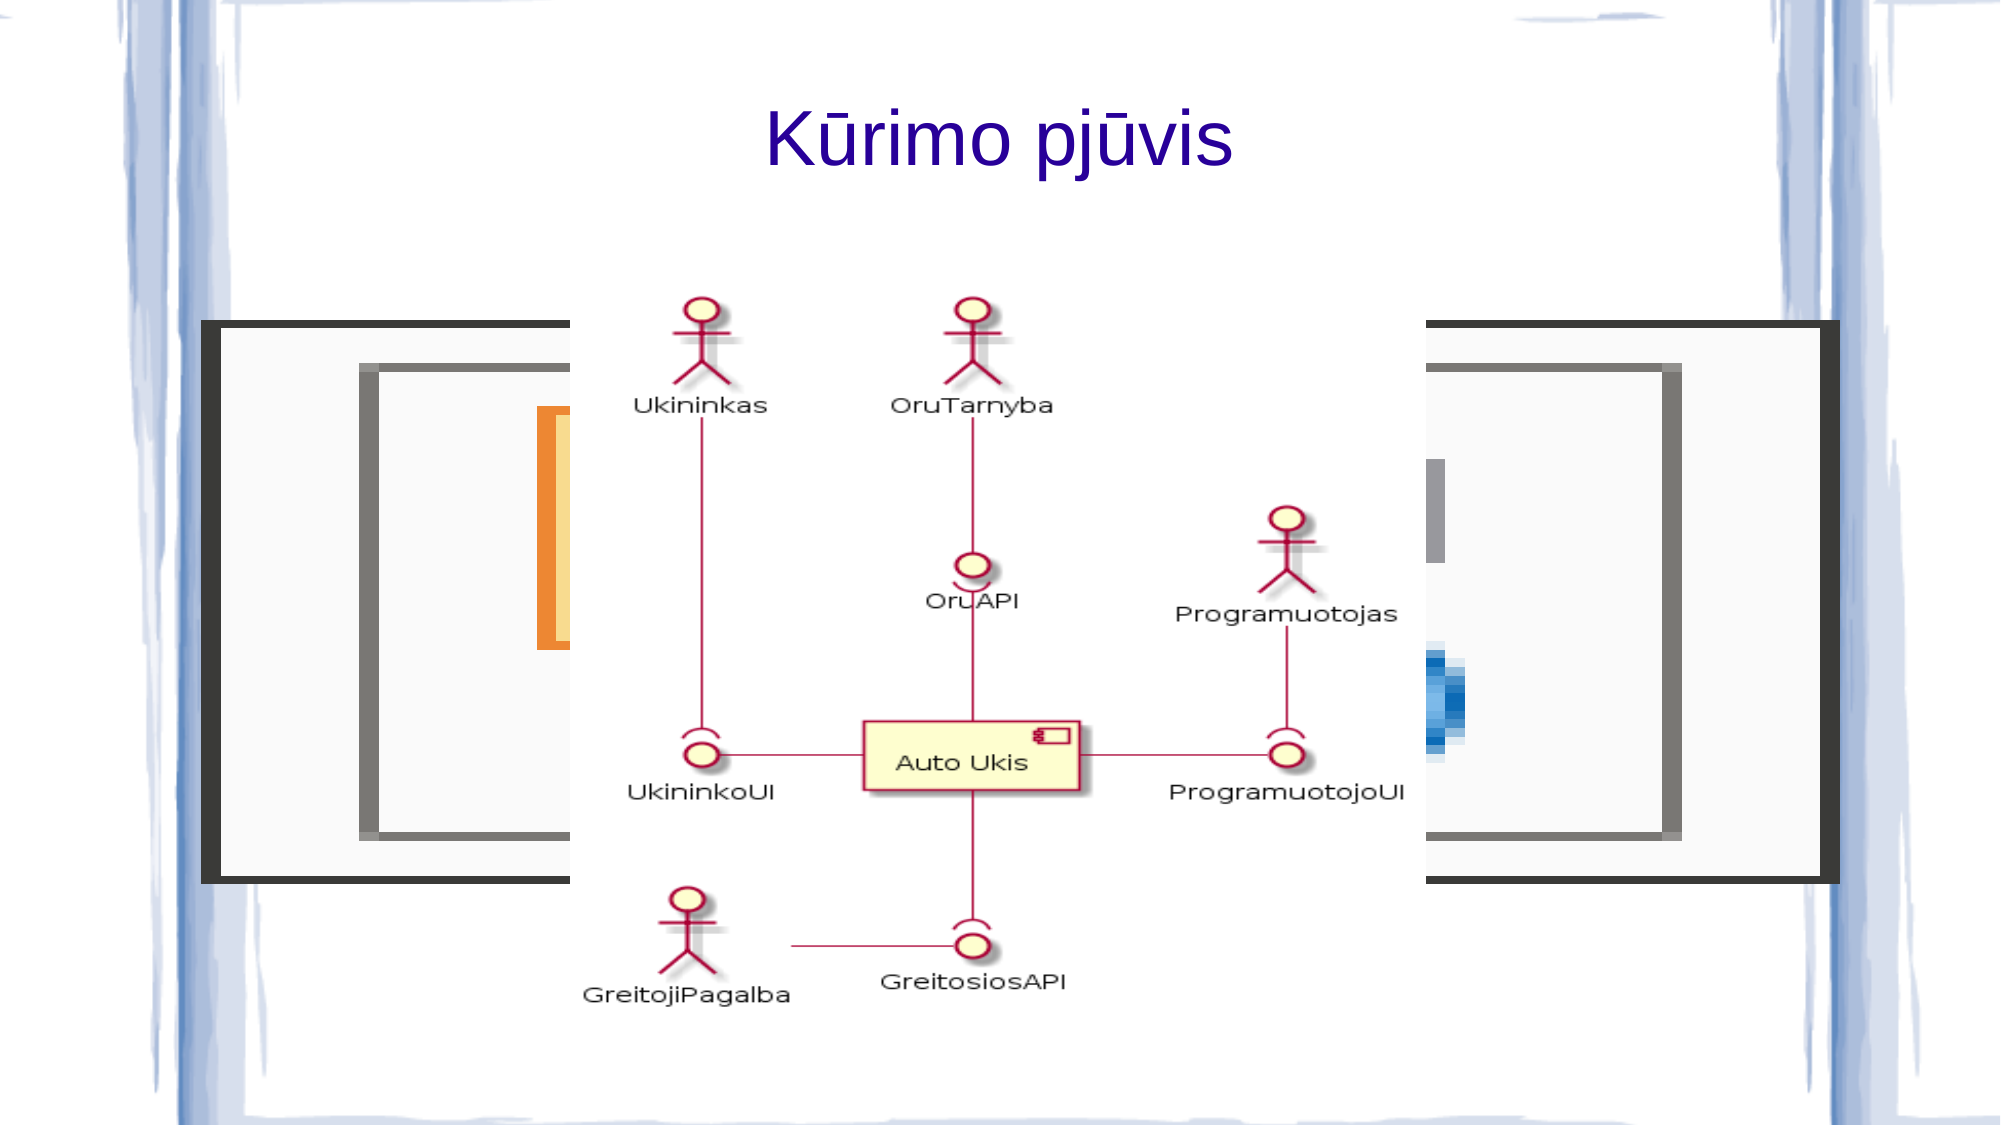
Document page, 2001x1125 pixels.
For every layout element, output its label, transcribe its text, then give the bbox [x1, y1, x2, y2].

title Kūrimo pjūvis [99, 44, 1900, 233]
chart [1426, 294, 1900, 911]
chart [142, 294, 570, 911]
picture [0, 0, 2001, 1125]
